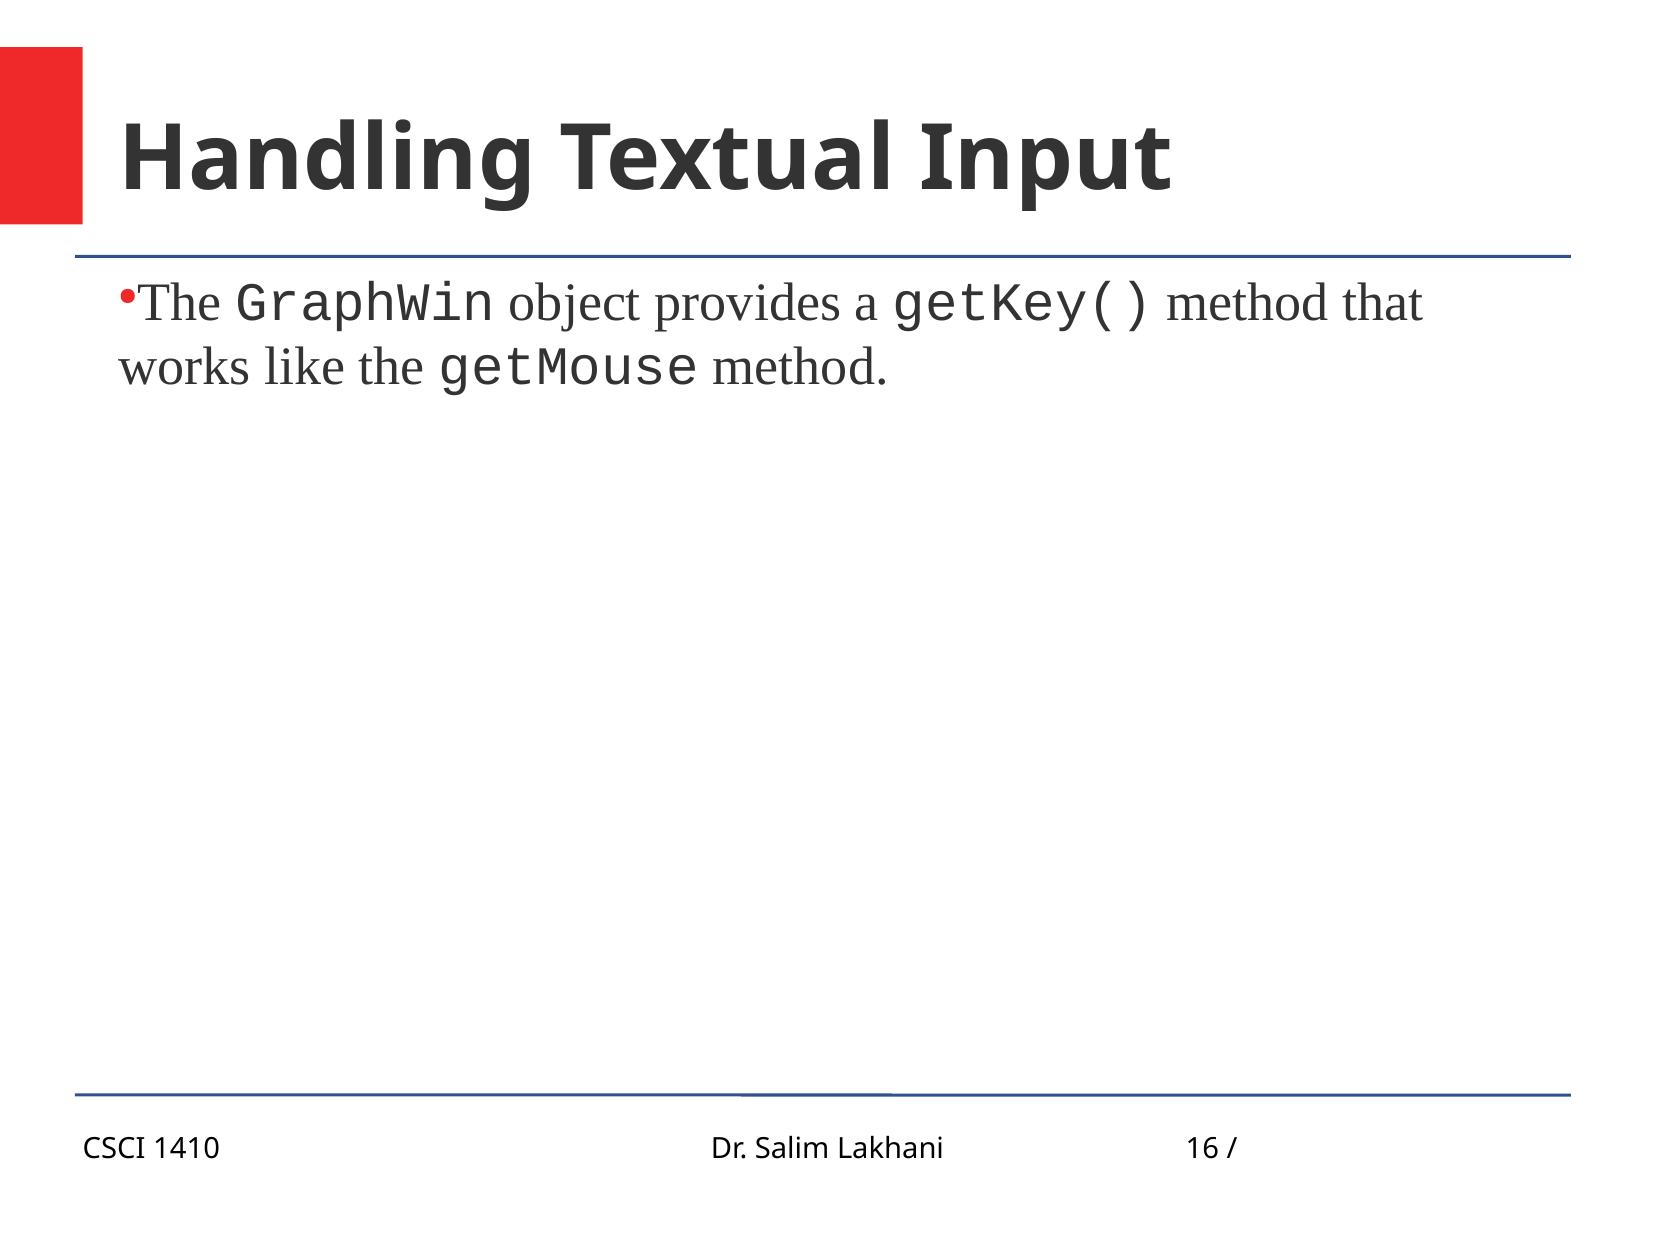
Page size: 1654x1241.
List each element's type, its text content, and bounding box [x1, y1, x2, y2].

list The GraphWin object provides a getKey() method that works like the getMouse method. [118, 265, 1536, 1081]
title Handling Textual Input [118, 49, 1571, 257]
text_box / [1185, 1129, 1571, 1216]
text_box CSCI 1410 [82, 1129, 468, 1216]
text_box Dr. Salim Lakhani [565, 1129, 1090, 1216]
